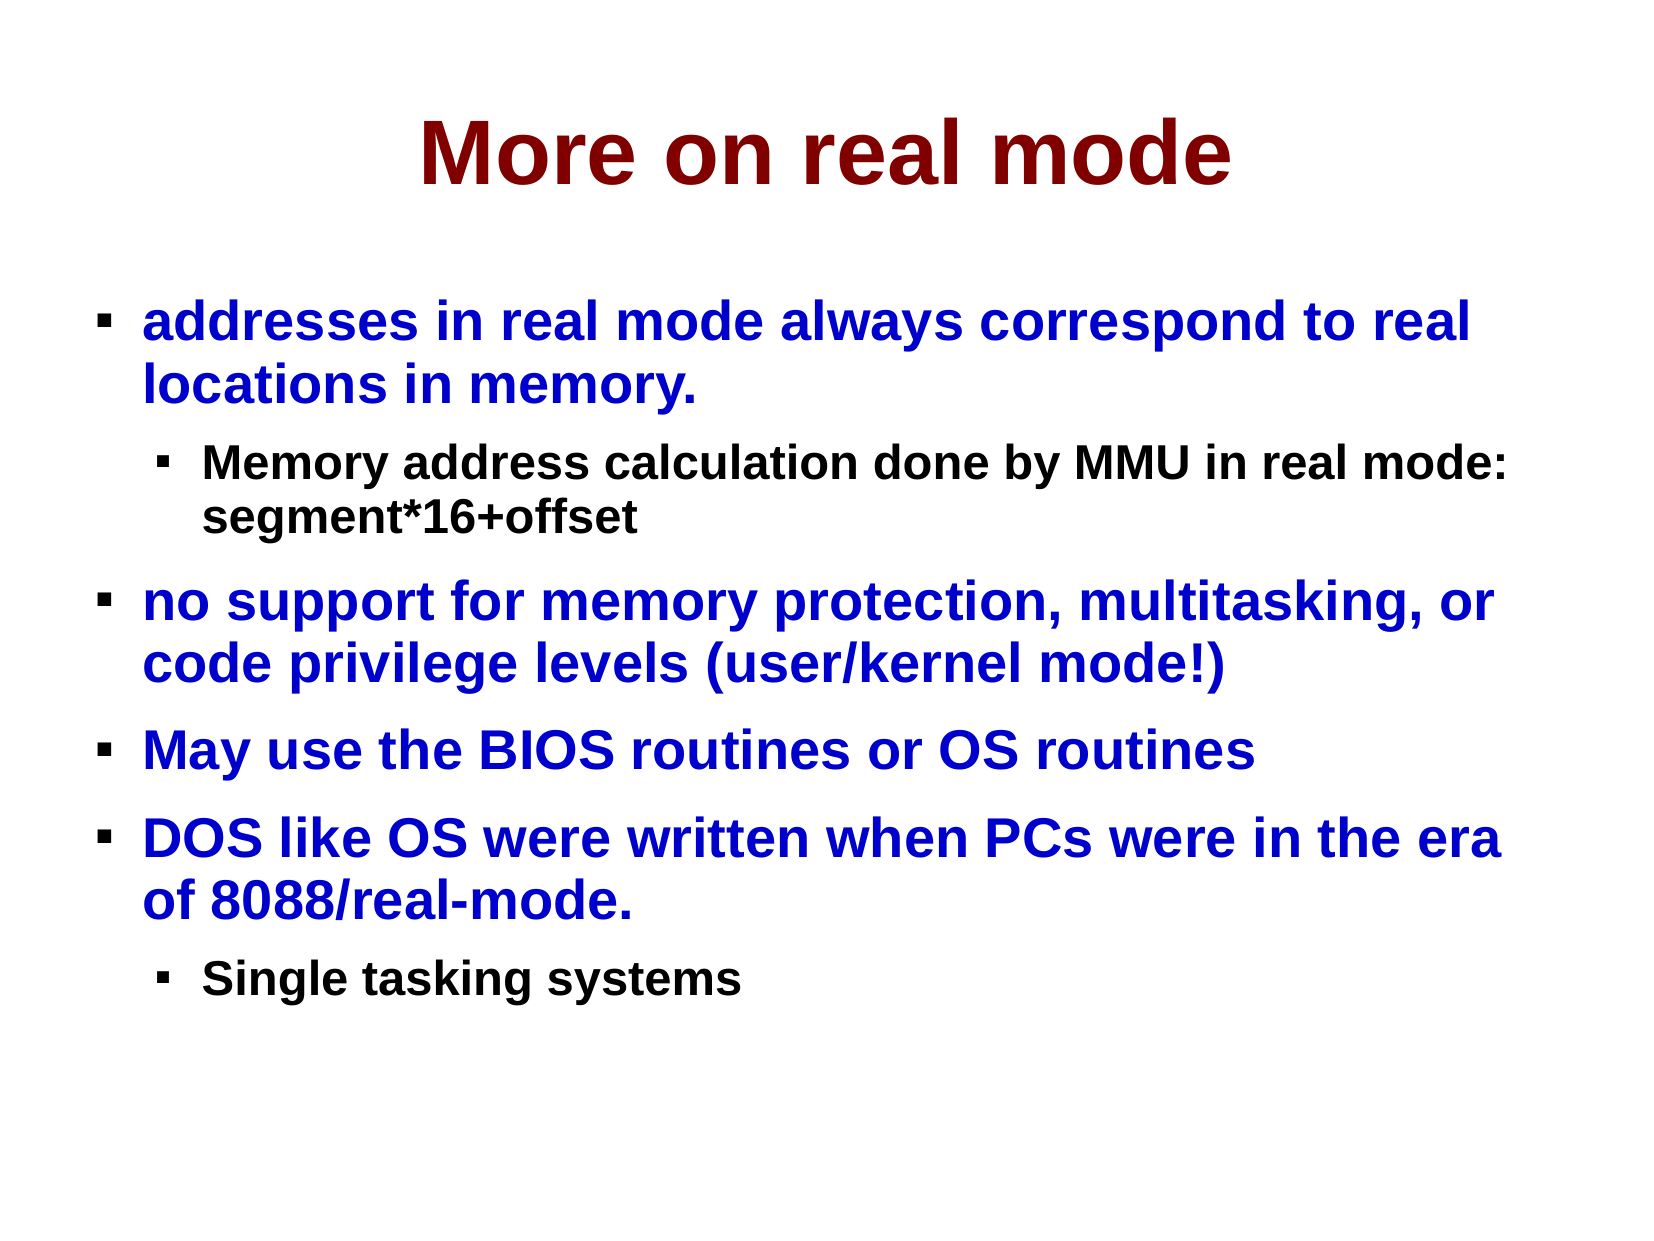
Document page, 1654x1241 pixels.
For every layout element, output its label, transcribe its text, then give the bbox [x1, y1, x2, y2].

title More on real mode [82, 49, 1571, 257]
list addresses in real mode always correspond to real locations in memory. Memory address calculation done by MMU in real mode: segment*16+offset no support for memory protection, multitasking, or code privilege levels (user/kernel mode!) May use the BIOS routines or OS routines DOS like OS were written when PCs were in the era of 8088/real-mode. Single tasking systems [82, 290, 1571, 1010]
